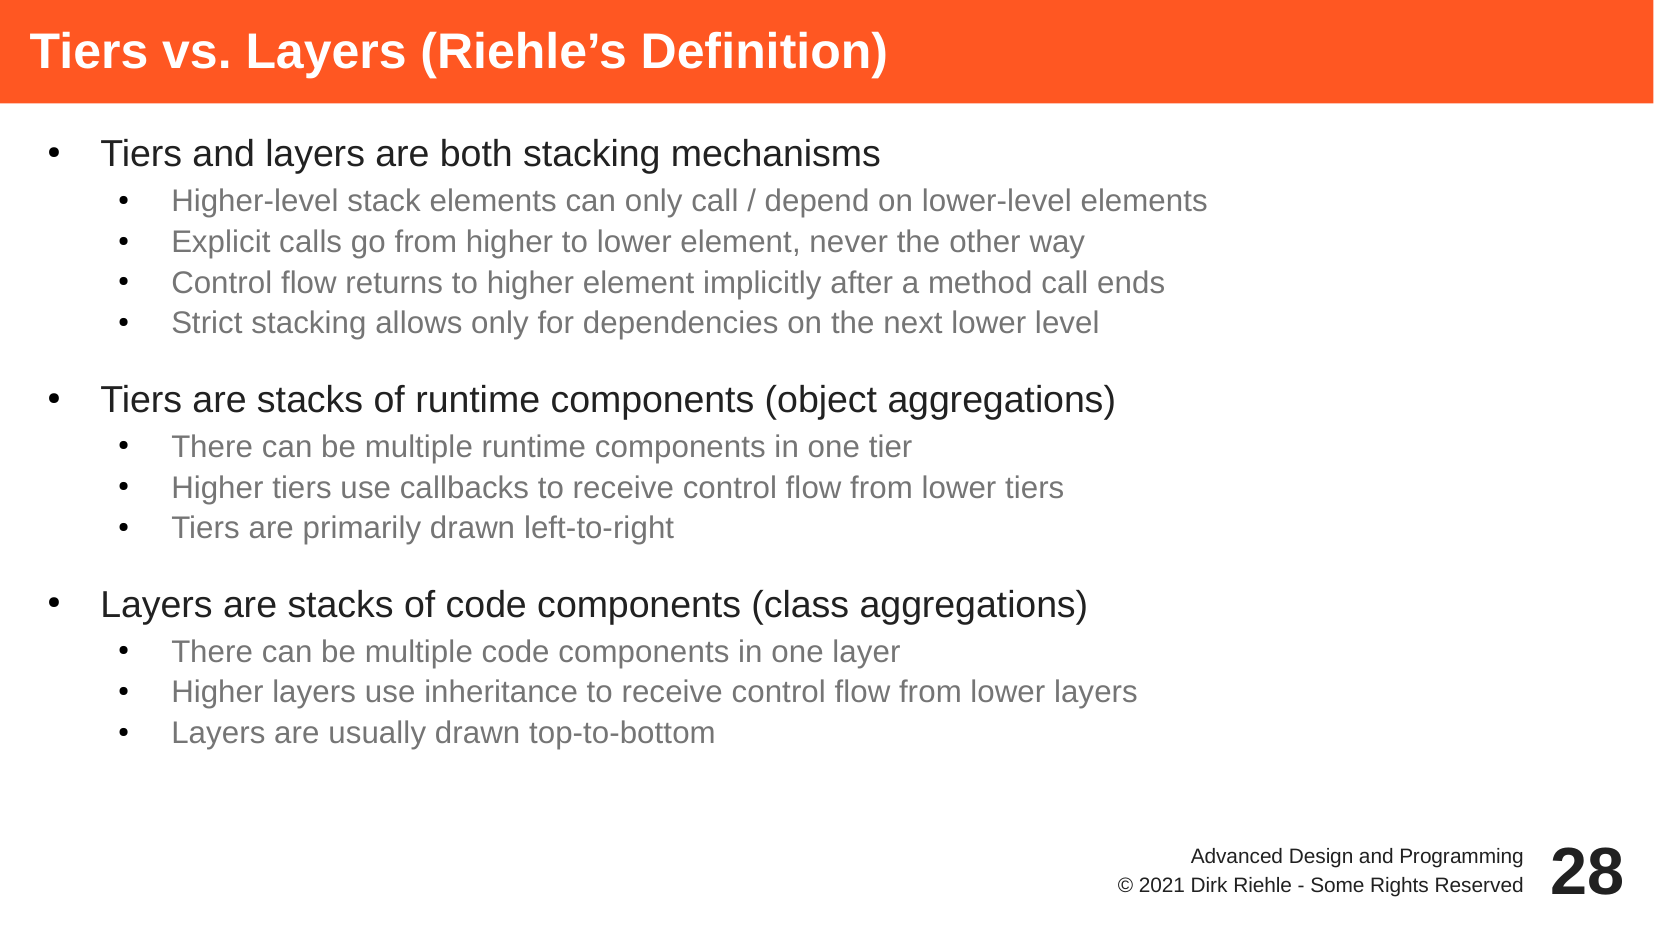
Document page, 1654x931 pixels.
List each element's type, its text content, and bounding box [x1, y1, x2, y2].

title Tiers vs. Layers (Riehle’s Definition) [0, 0, 1654, 104]
list Tiers and layers are both stacking mechanisms Higher-level stack elements can only call / depend on lower-level elements Explicit calls go from higher to lower element, never the other way Control flow returns to higher element implicitly after a method call ends Strict stacking allows only for dependencies on the next lower level Tiers are stacks of runtime components (object aggregations) There can be multiple runtime components in one tier Higher tiers use callbacks to receive control flow from lower tiers Tiers are primarily drawn left-to-right Layers are stacks of code components (class aggregations) There can be multiple code components in one layer Higher layers use inheritance to receive control flow from lower layers Layers are usually drawn top-to-bottom [29, 132, 1625, 813]
